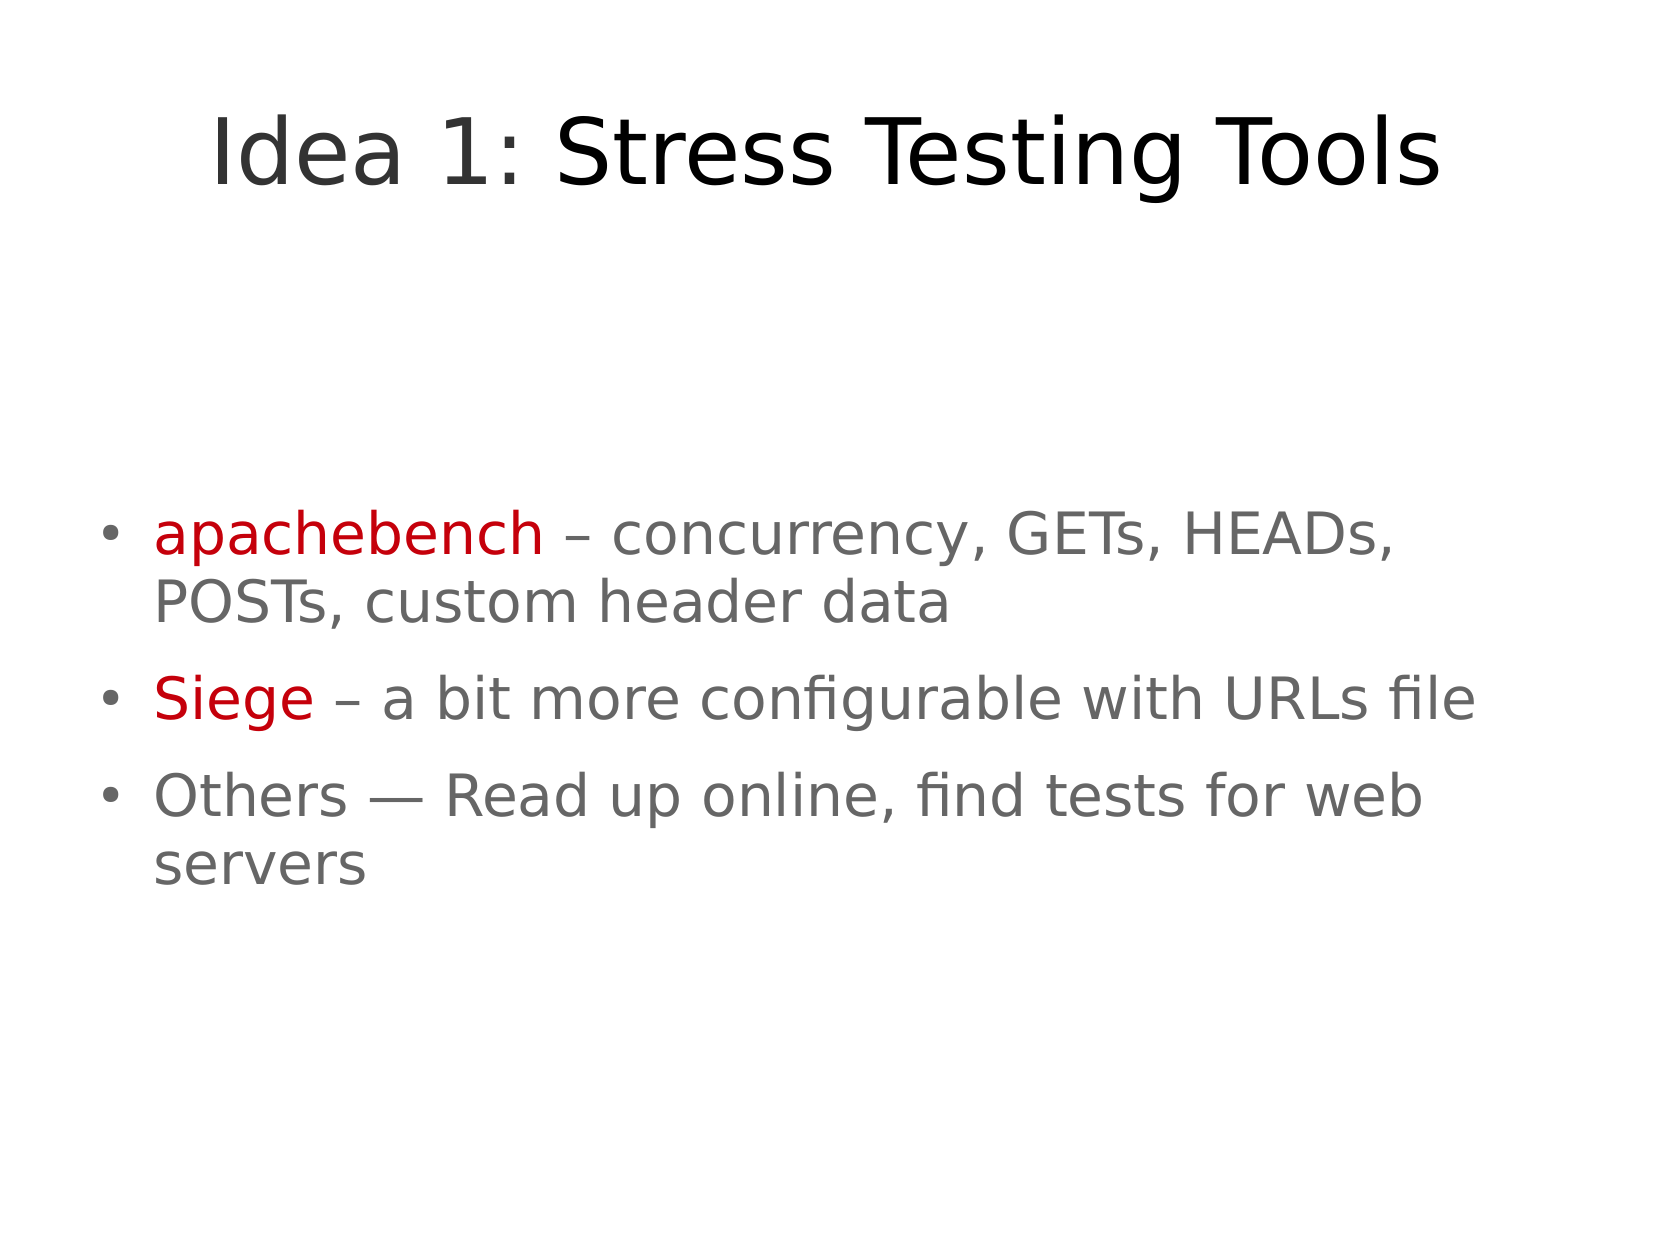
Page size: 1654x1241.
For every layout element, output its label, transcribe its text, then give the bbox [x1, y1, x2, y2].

list apachebench – concurrency, GETs, HEADs, POSTs, custom header data Siege – a bit more configurable with URLs file Others — Read up online, find tests for web servers [82, 290, 1571, 1109]
title Idea 1: Stress Testing Tools [82, 56, 1571, 250]
